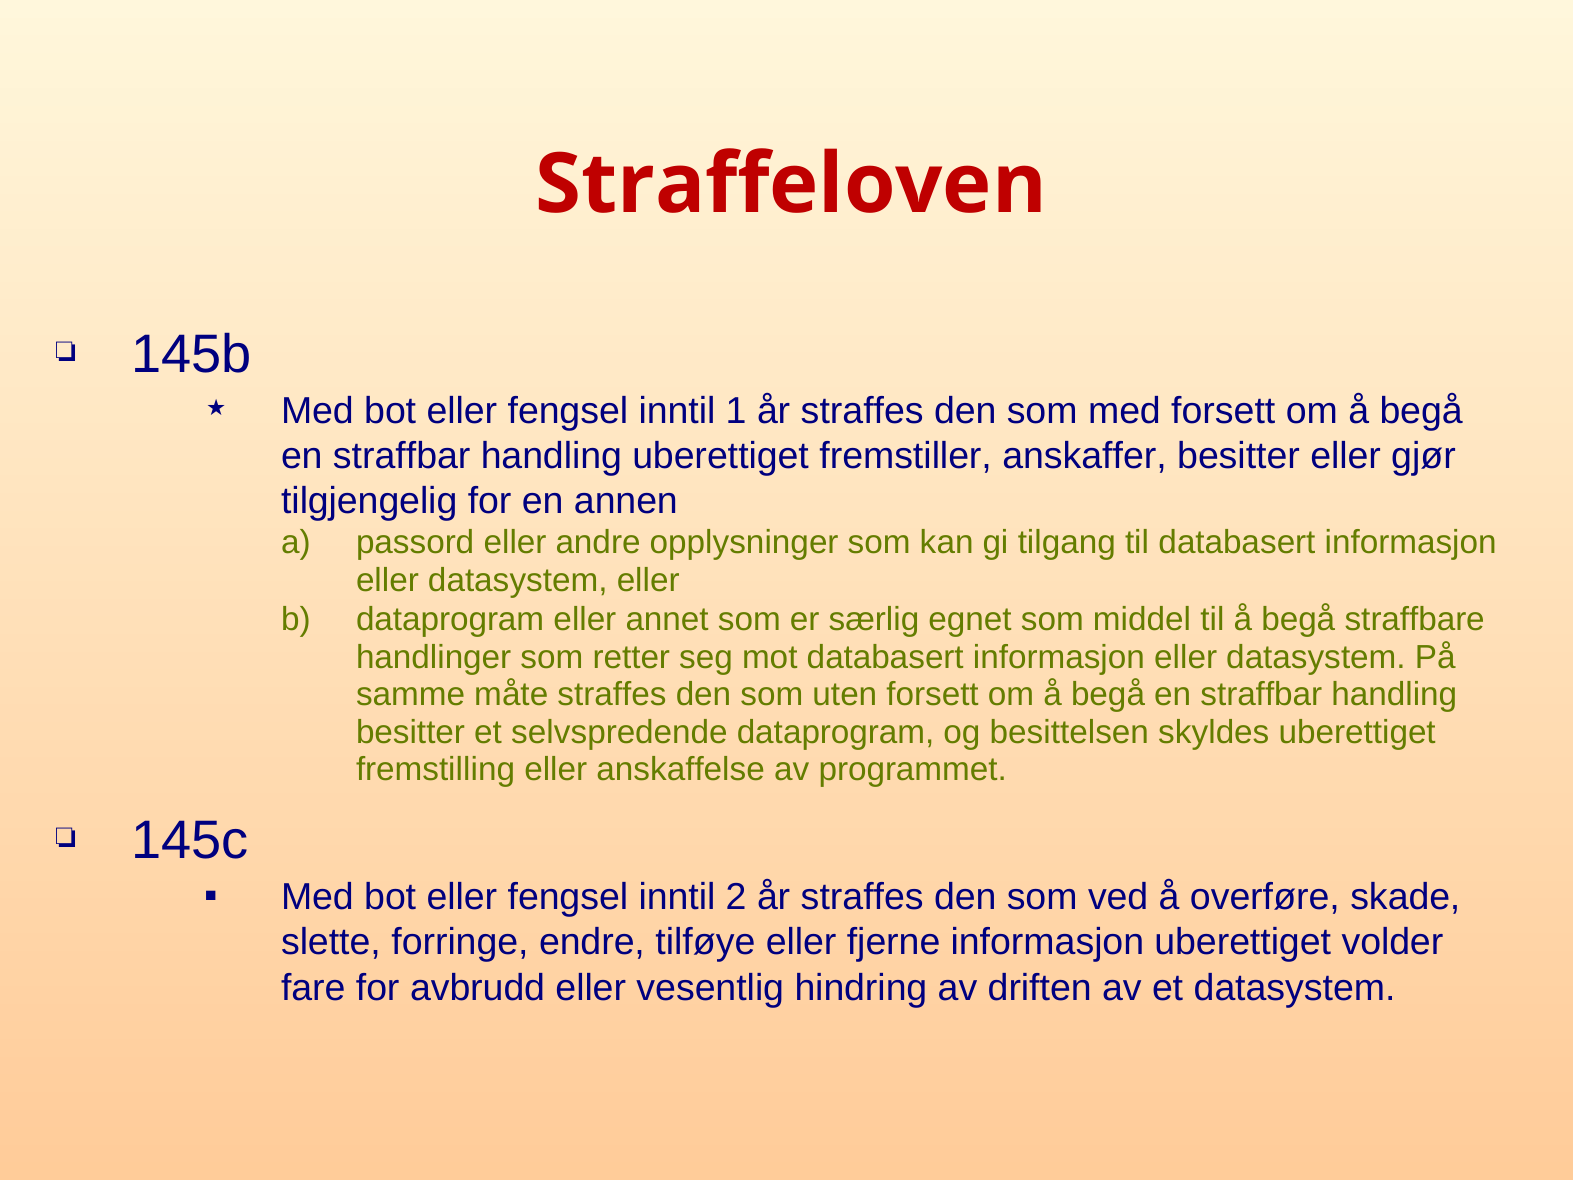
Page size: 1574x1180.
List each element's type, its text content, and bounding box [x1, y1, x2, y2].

title Straffeloven [39, 54, 1543, 309]
list 145b Med bot eller fengsel inntil 1 år straffes den som med forsett om å begå en straffbar handling uberettiget fremstiller, anskaffer, besitter eller gjør tilgjengelig for en annen passord eller andre opplysninger som kan gi tilgang til databasert informasjon eller datasystem, eller dataprogram eller annet som er særlig egnet som middel til å begå straffbare handlinger som retter seg mot databasert informasjon eller datasystem. På samme måte straffes den som uten forsett om å begå en straffbar handling besitter et selvspredende dataprogram, og besittelsen skyldes uberettiget fremstilling eller anskaffelse av programmet. 145c Med bot eller fengsel inntil 2 år straffes den som ved å overføre, skade, slette, forringe, endre, tilføye eller fjerne informasjon uberettiget volder fare for avbrudd eller vesentlig hindring av driften av et datasystem. [56, 330, 1509, 1164]
